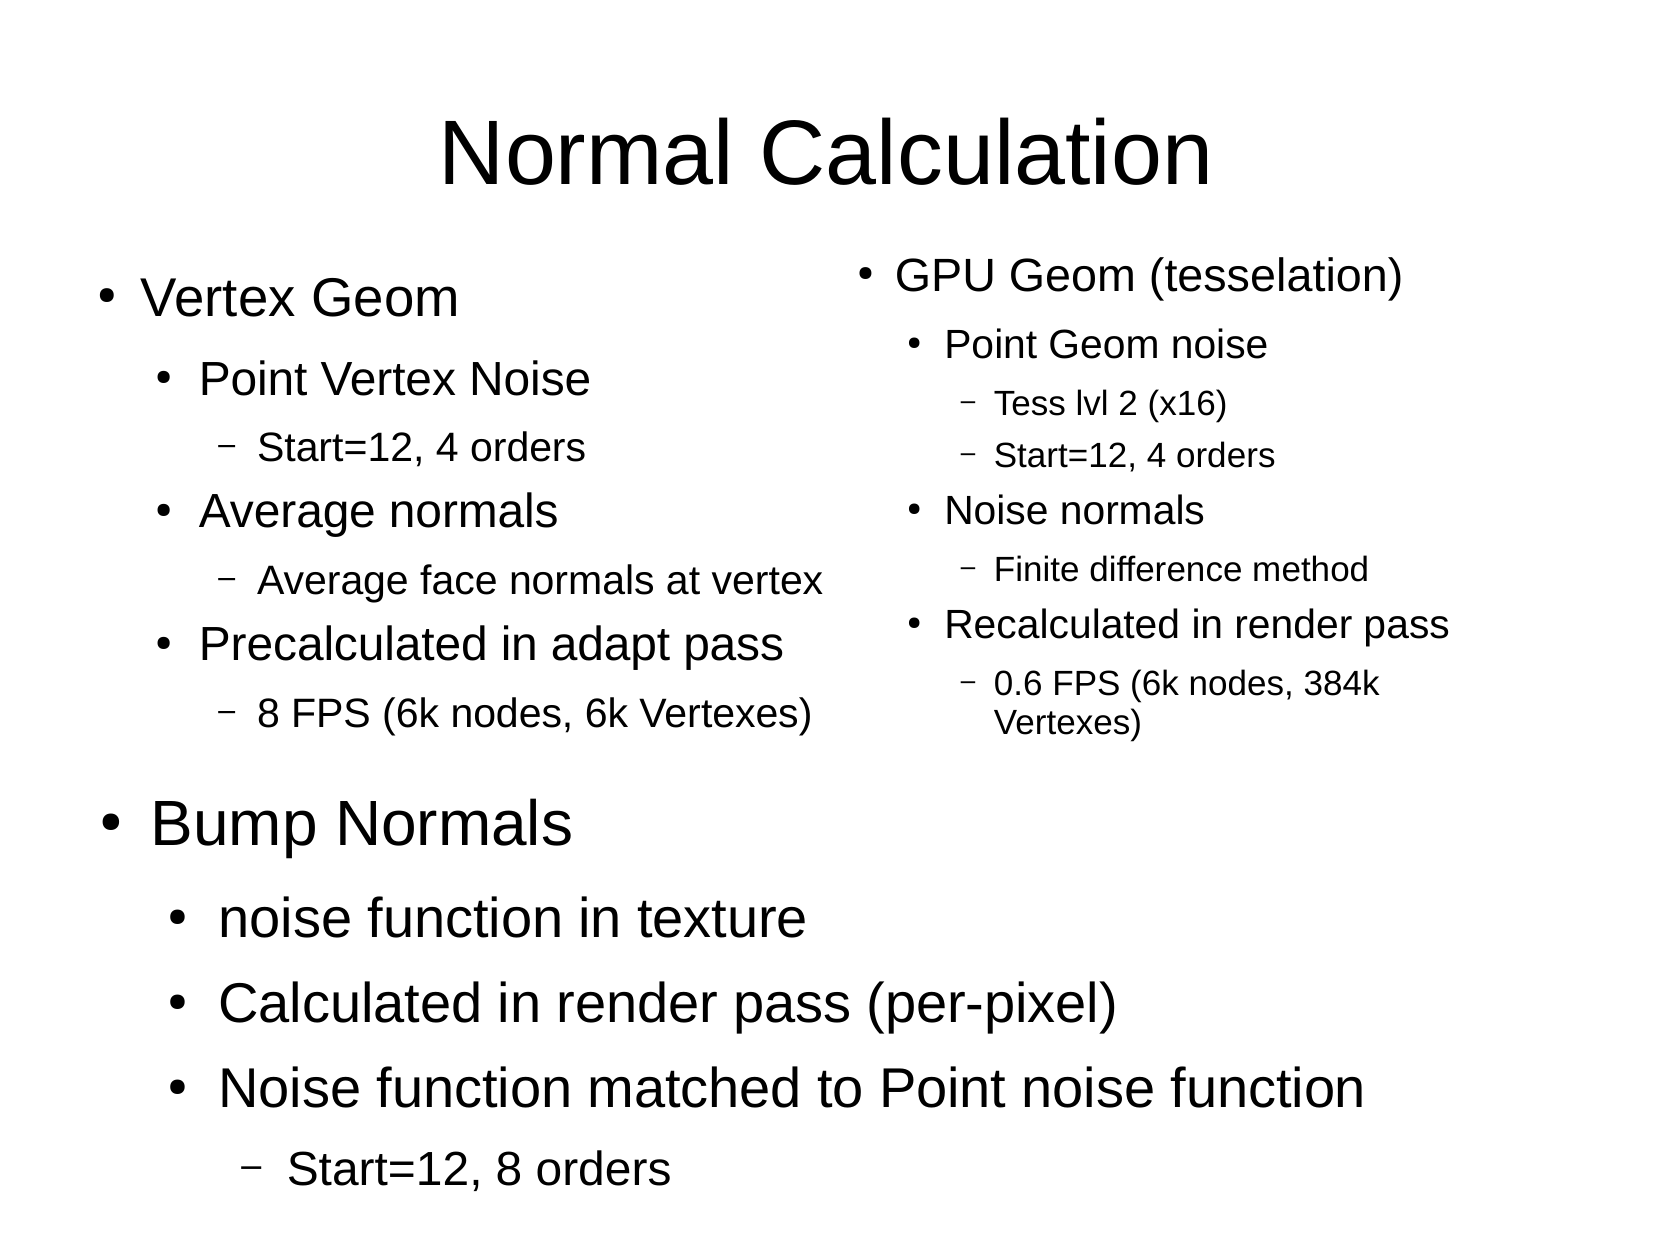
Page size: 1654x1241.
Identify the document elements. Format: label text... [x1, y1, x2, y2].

list Vertex Geom Point Vertex Noise Start=12, 4 orders Average normals Average face normals at vertex Precalculated in adapt pass 8 FPS (6k nodes, 6k Vertexes) [82, 266, 826, 786]
list Bump Normals noise function in texture Calculated in render pass (per-pixel) Noise function matched to Point noise function Start=12, 8 orders [82, 787, 1501, 1201]
title Normal Calculation [82, 56, 1571, 250]
list GPU Geom (tesselation) Point Geom noise Tess lvl 2 (x16) Start=12, 4 orders Noise normals Finite difference method Recalculated in render pass 0.6 FPS (6k nodes, 384k Vertexes) [845, 248, 1538, 747]
